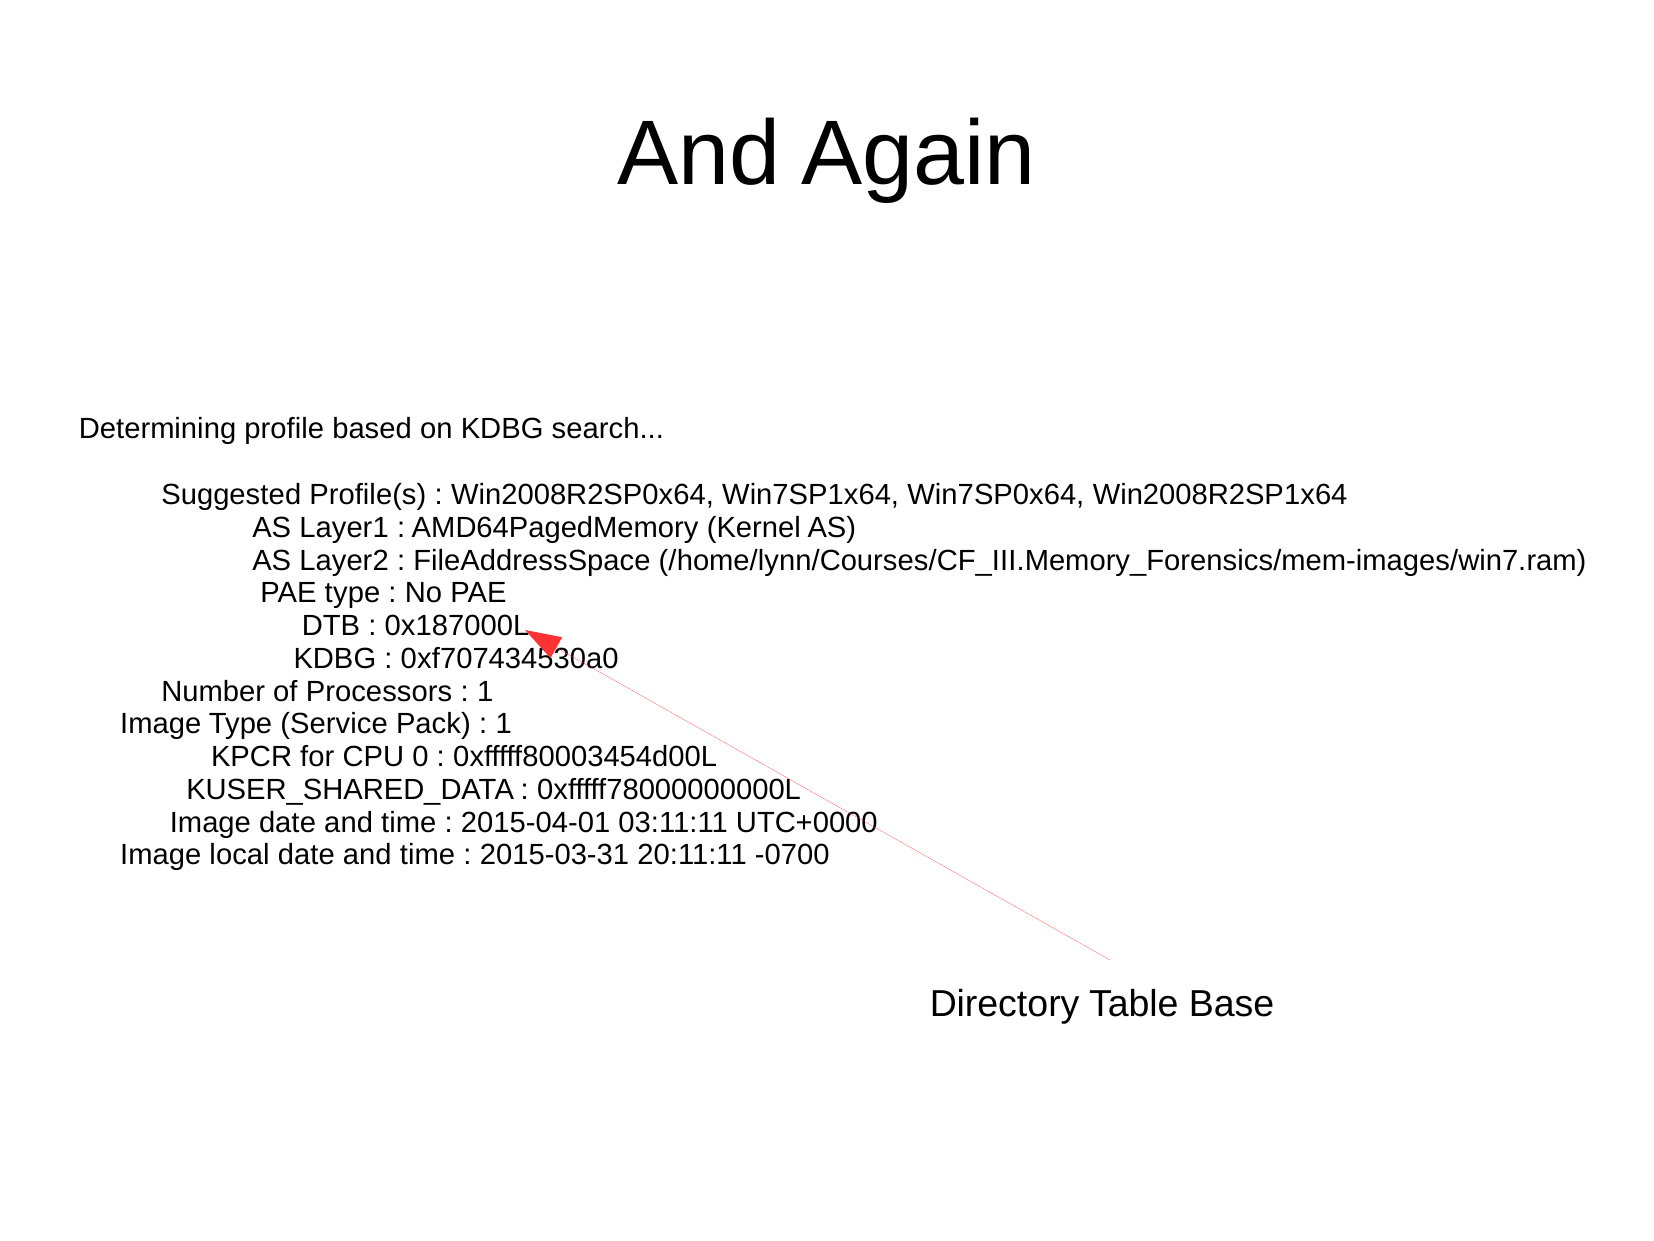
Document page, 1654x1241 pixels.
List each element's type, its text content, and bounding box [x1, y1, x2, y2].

text_box Determining profile based on KDBG search... Suggested Profile(s) : Win2008R2SP0x64, Win7SP1x64, Win7SP0x64, Win2008R2SP1x64 AS Layer1 : AMD64PagedMemory (Kernel AS) AS Layer2 : FileAddressSpace (/home/lynn/Courses/CF_III.Memory_Forensics/mem-images/win7.ram) PAE type : No PAE DTB : 0x187000L KDBG : 0xf707434530a0 Number of Processors : 1 Image Type (Service Pack) : 1 KPCR for CPU 0 : 0xfffff80003454d00L KUSER_SHARED_DATA : 0xfffff78000000000L Image date and time : 2015-04-01 03:11:11 UTC+0000 Image local date and time : 2015-03-31 20:11:11 -0700 [64, 405, 1604, 879]
title And Again [82, 49, 1571, 257]
text_box Directory Table Base [915, 975, 1289, 1032]
